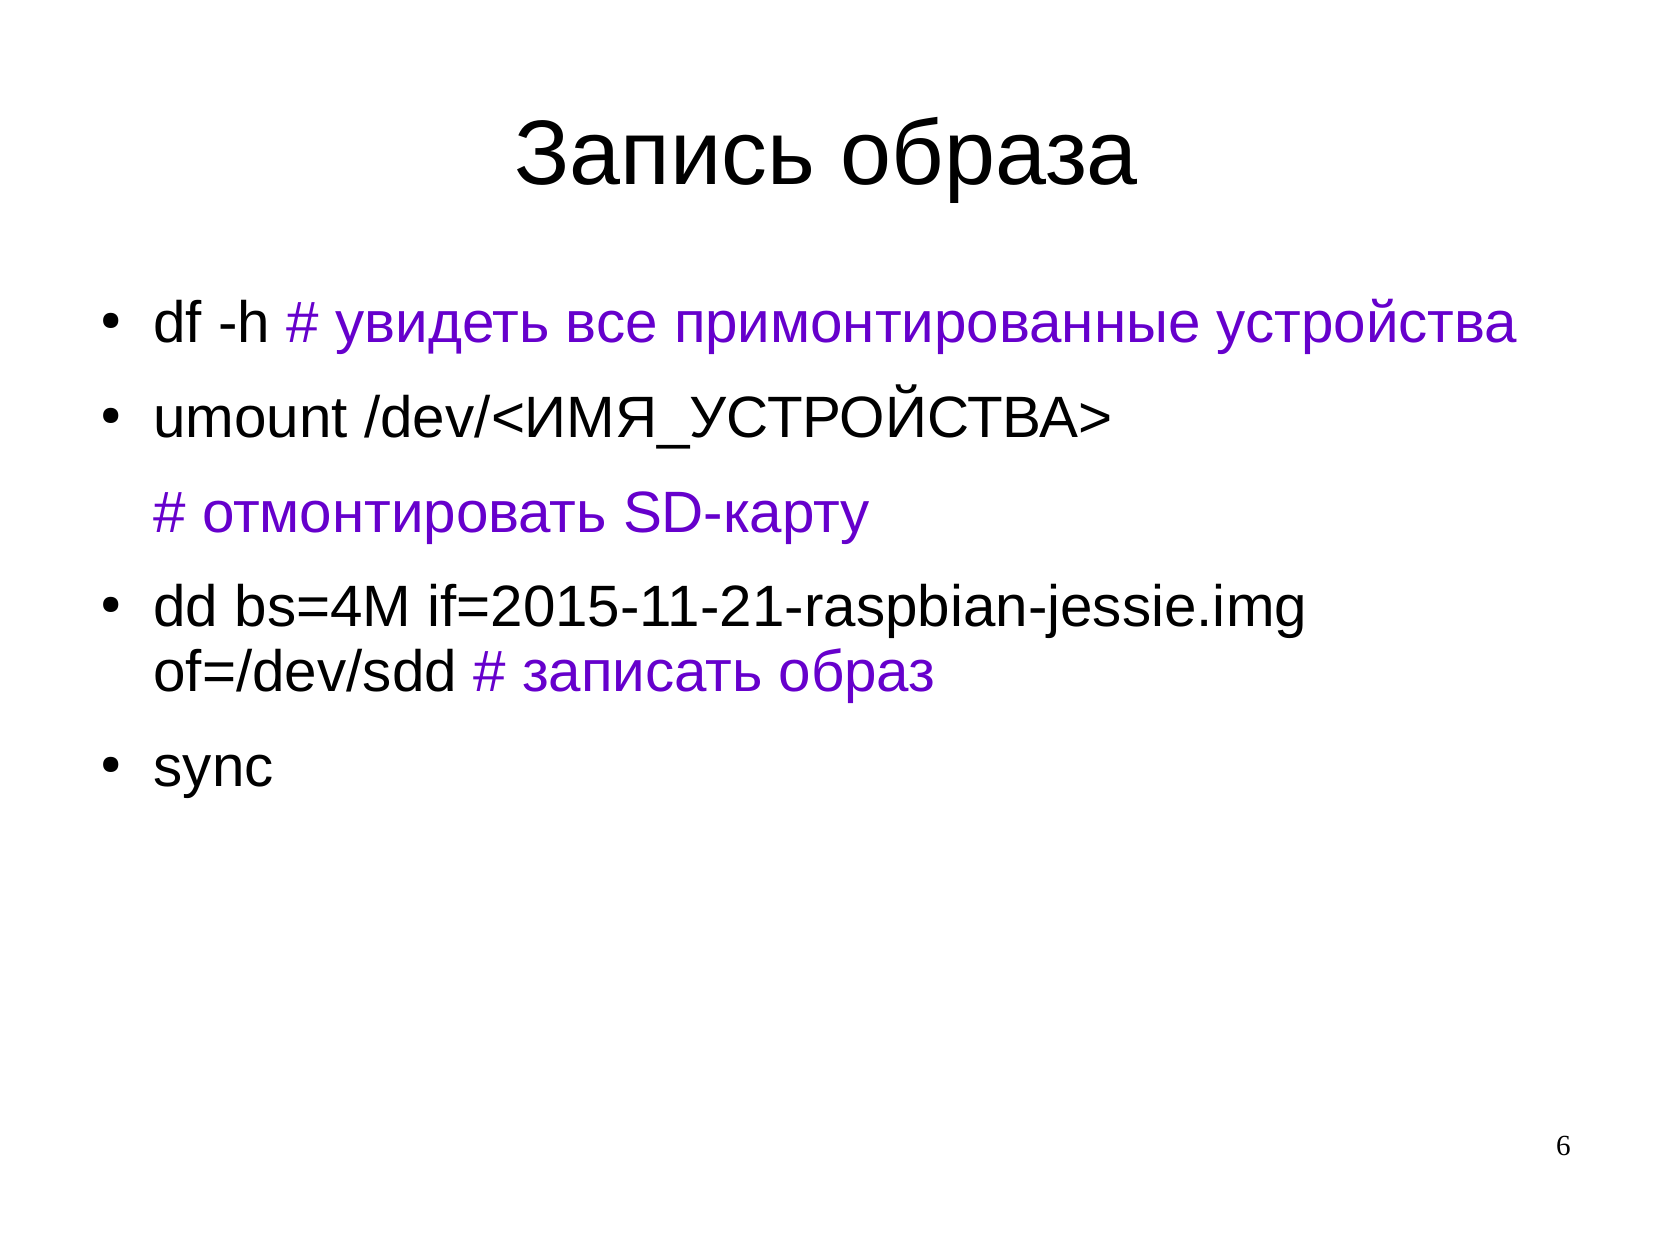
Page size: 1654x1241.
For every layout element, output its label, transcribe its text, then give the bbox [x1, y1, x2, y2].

title Запись образа [82, 49, 1571, 257]
list df -h # увидеть все примонтированные устройства umount /dev/<ИМЯ_УСТРОЙСТВА> # отмонтировать SD-карту dd bs=4M if=2015-11-21-raspbian-jessie.img of=/dev/sdd # записать образ sync [82, 290, 1571, 1010]
